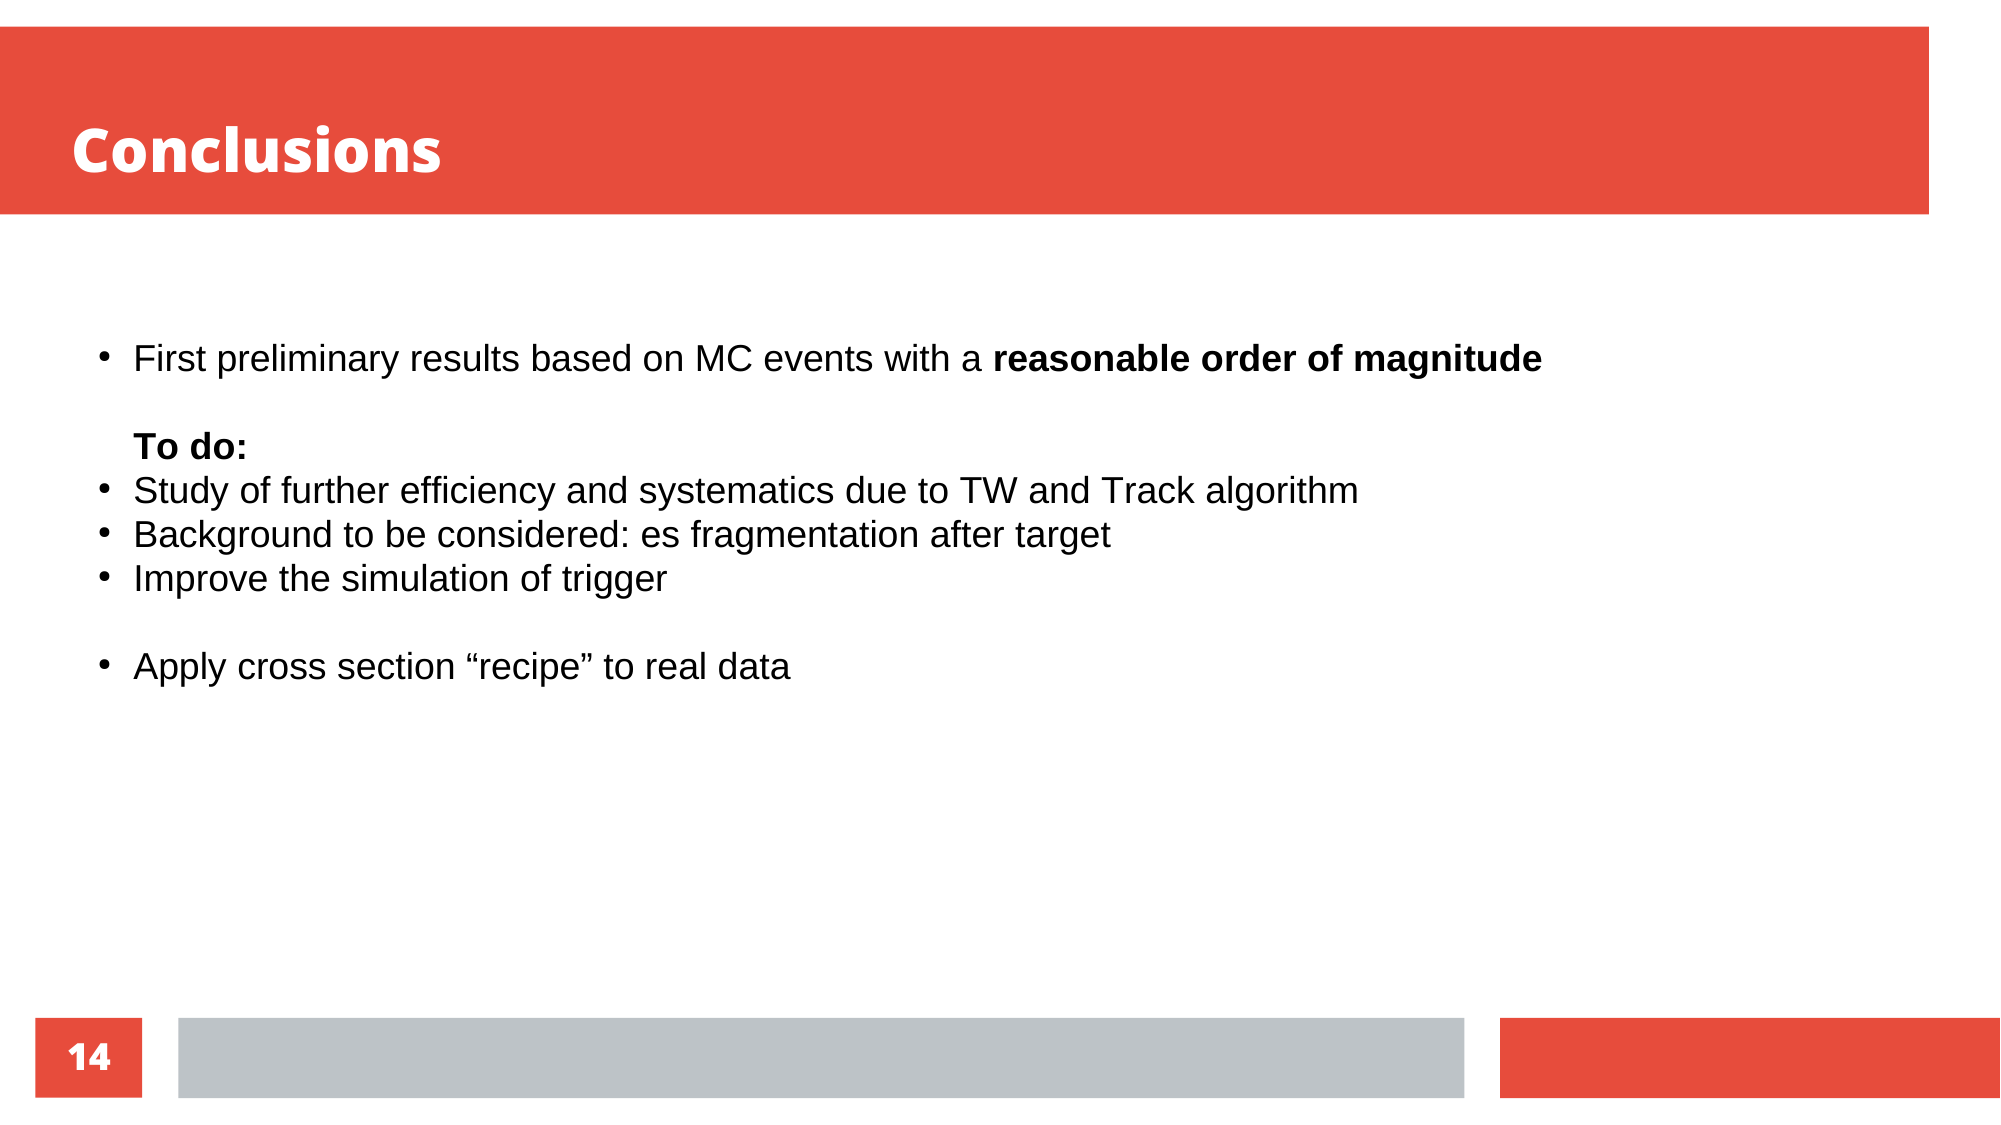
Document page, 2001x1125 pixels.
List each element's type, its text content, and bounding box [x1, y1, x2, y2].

title Conclusions [71, 53, 1929, 188]
text_box First preliminary results based on MC events with a reasonable order of magnitude To do: Study of further efficiency and systematics due to TW and Track algorithm Background to be considered: es fragmentation after target Improve the simulation of trigger Apply cross section “recipe” to real data [83, 283, 1963, 697]
